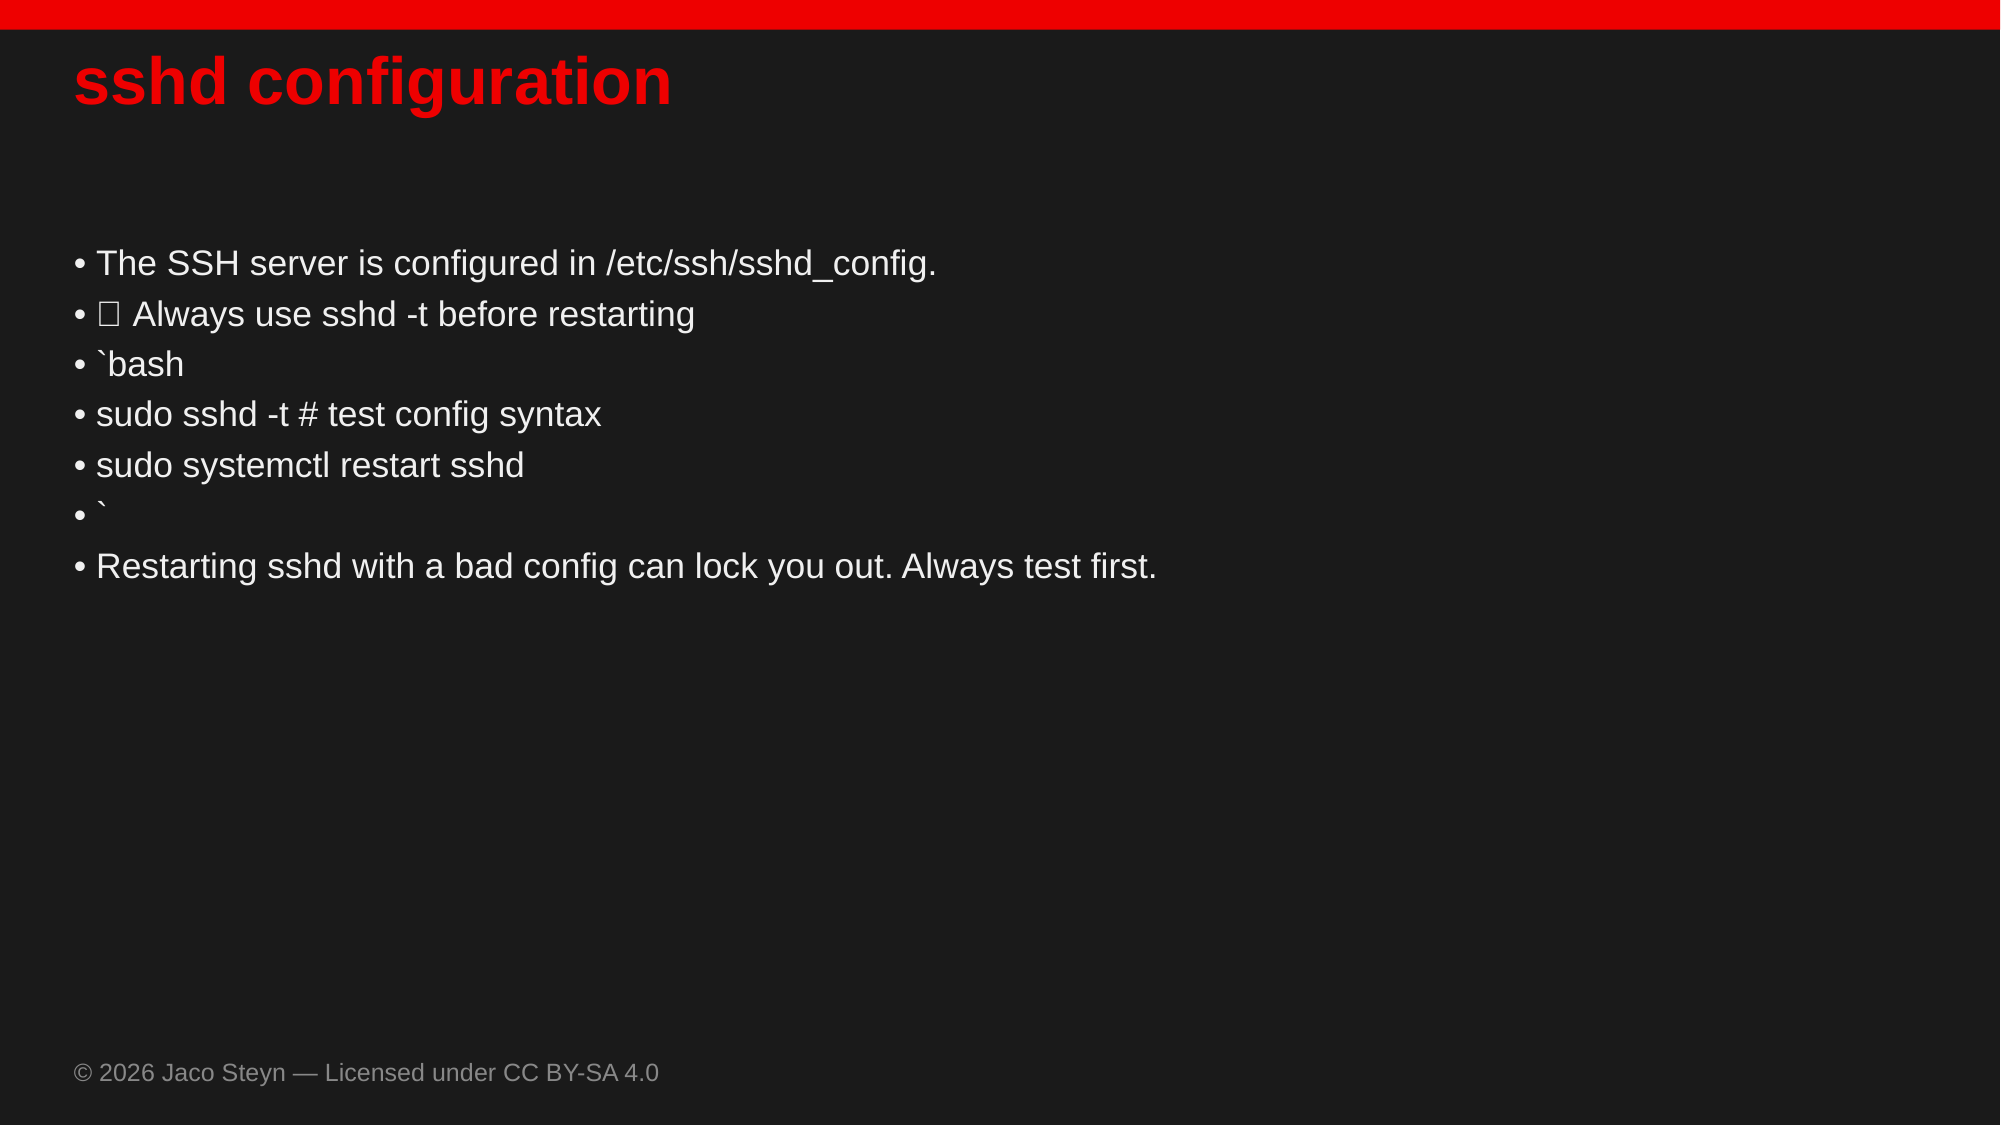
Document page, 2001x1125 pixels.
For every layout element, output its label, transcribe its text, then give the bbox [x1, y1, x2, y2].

text_box • The SSH server is configured in /etc/ssh/sshd_config. • 🚨 Always use sshd -t before restarting • `bash • sudo sshd -t # test config syntax • sudo systemctl restart sshd • ` • Restarting sshd with a bad config can lock you out. Always test first. [59, 236, 1942, 1037]
text_box © 2026 Jaco Steyn — Licensed under CC BY-SA 4.0 [59, 1051, 1942, 1093]
text_box sshd configuration [59, 36, 1942, 208]
text_box [0, 0, 2001, 30]
